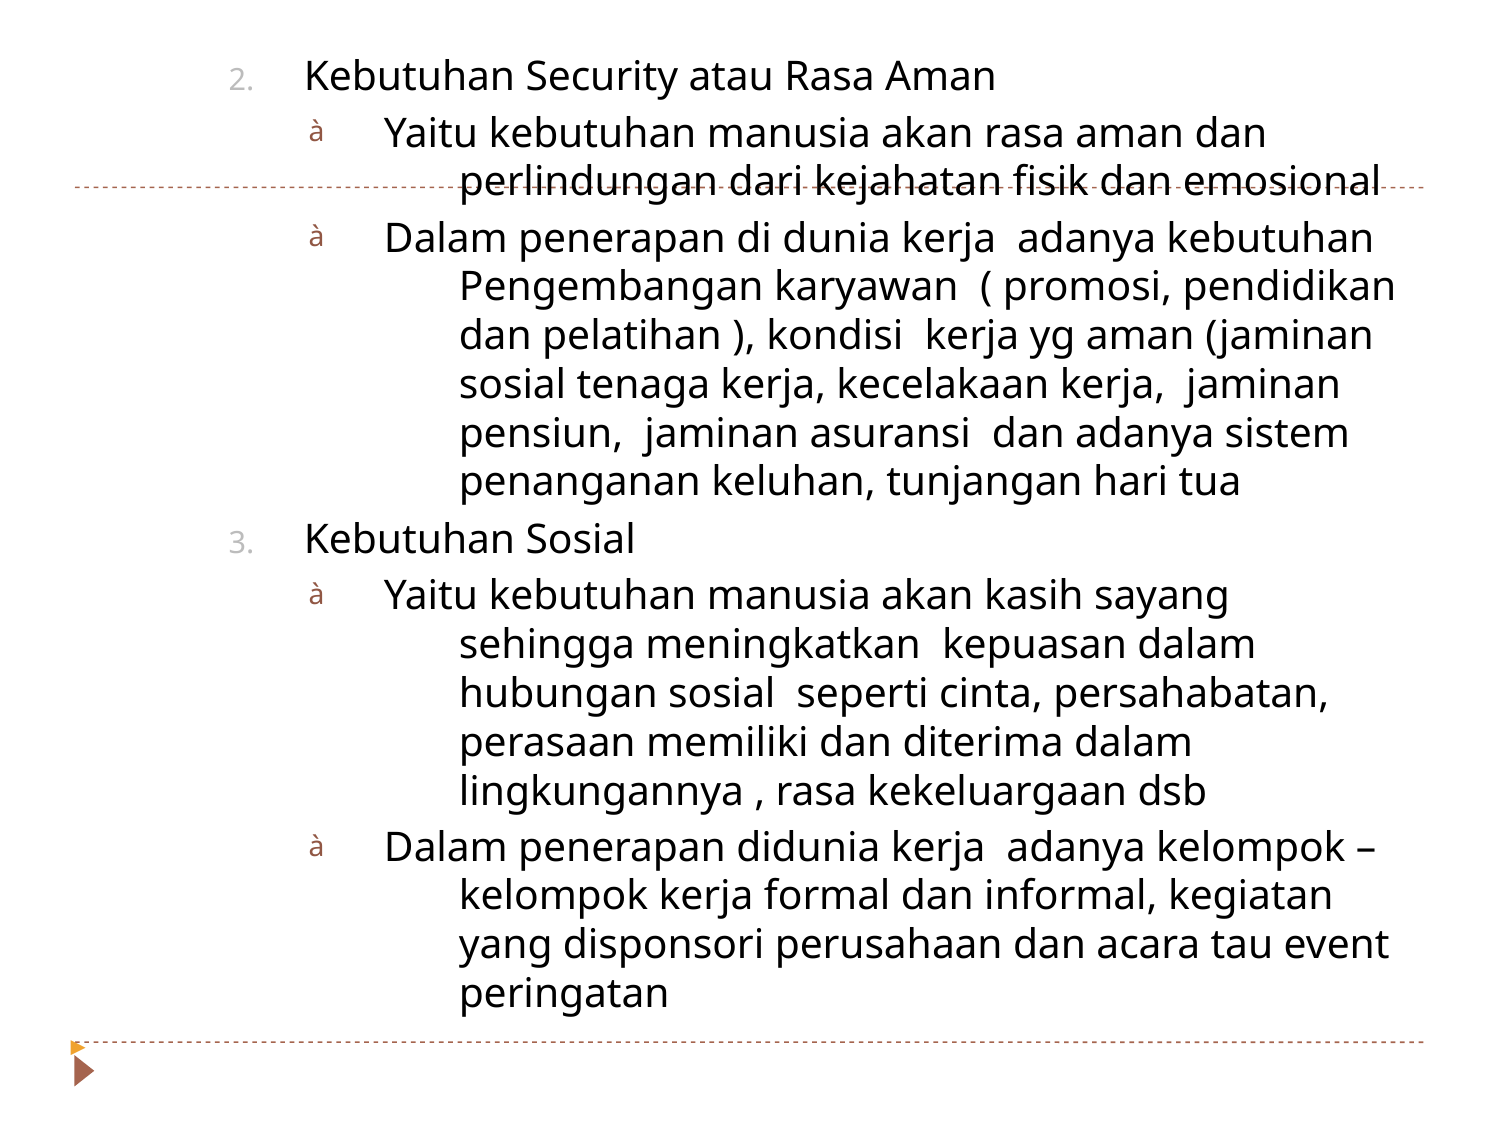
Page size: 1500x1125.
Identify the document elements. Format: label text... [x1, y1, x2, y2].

list Kebutuhan Security atau Rasa Aman Yaitu kebutuhan manusia akan rasa aman dan perlindungan dari kejahatan fisik dan emosional Dalam penerapan di dunia kerja adanya kebutuhan Pengembangan karyawan ( promosi, pendidikan dan pelatihan ), kondisi kerja yg aman (jaminan sosial tenaga kerja, kecelakaan kerja, jaminan pensiun, jaminan asuransi dan adanya sistem penanganan keluhan, tunjangan hari tua Kebutuhan Sosial Yaitu kebutuhan manusia akan kasih sayang sehingga meningkatkan kepuasan dalam hubungan sosial seperti cinta, persahabatan, perasaan memiliki dan diterima dalam lingkungannya , rasa kekeluargaan dsb Dalam penerapan didunia kerja adanya kelompok – kelompok kerja formal dan informal, kegiatan yang disponsori perusahaan dan acara tau event peringatan [53, 42, 1426, 1047]
